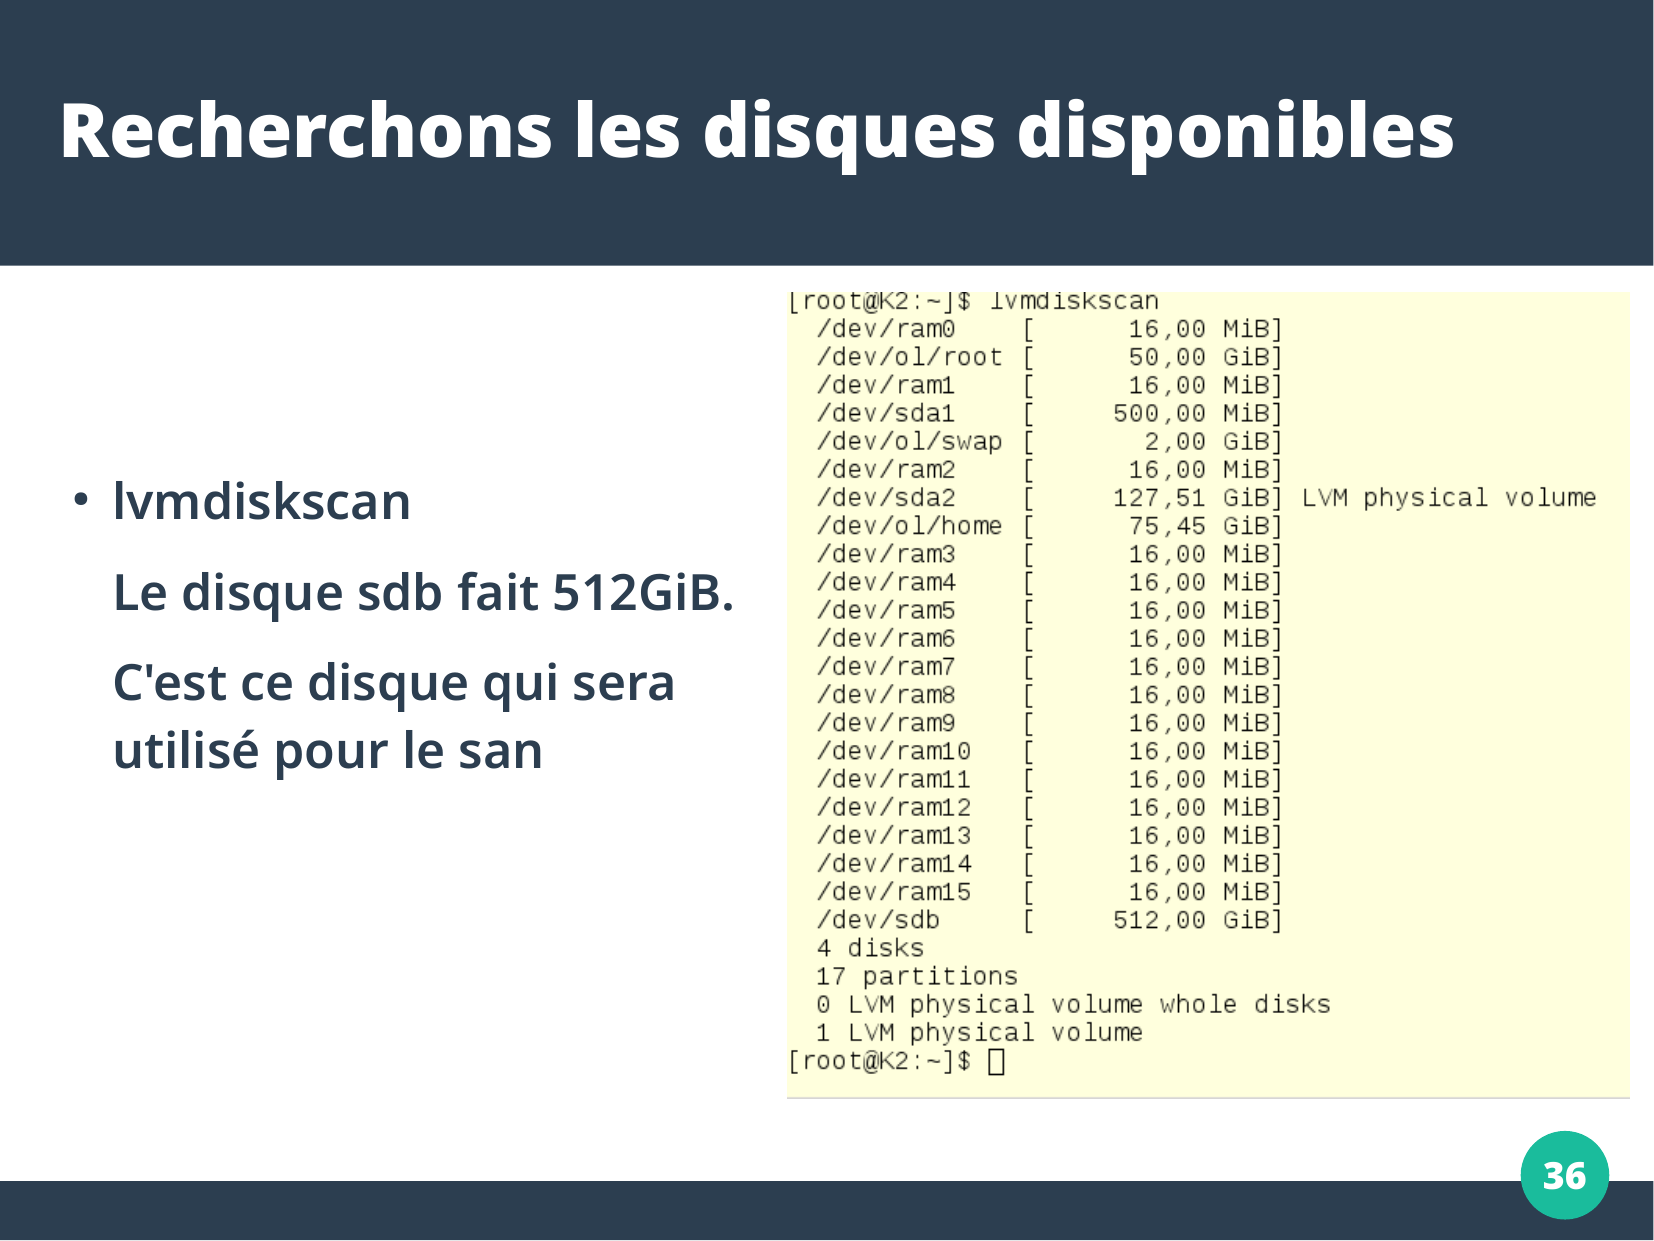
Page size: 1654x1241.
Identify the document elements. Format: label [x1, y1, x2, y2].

text_box [59, 324, 1595, 1152]
picture [787, 292, 1630, 1099]
text_box [59, 49, 1595, 207]
